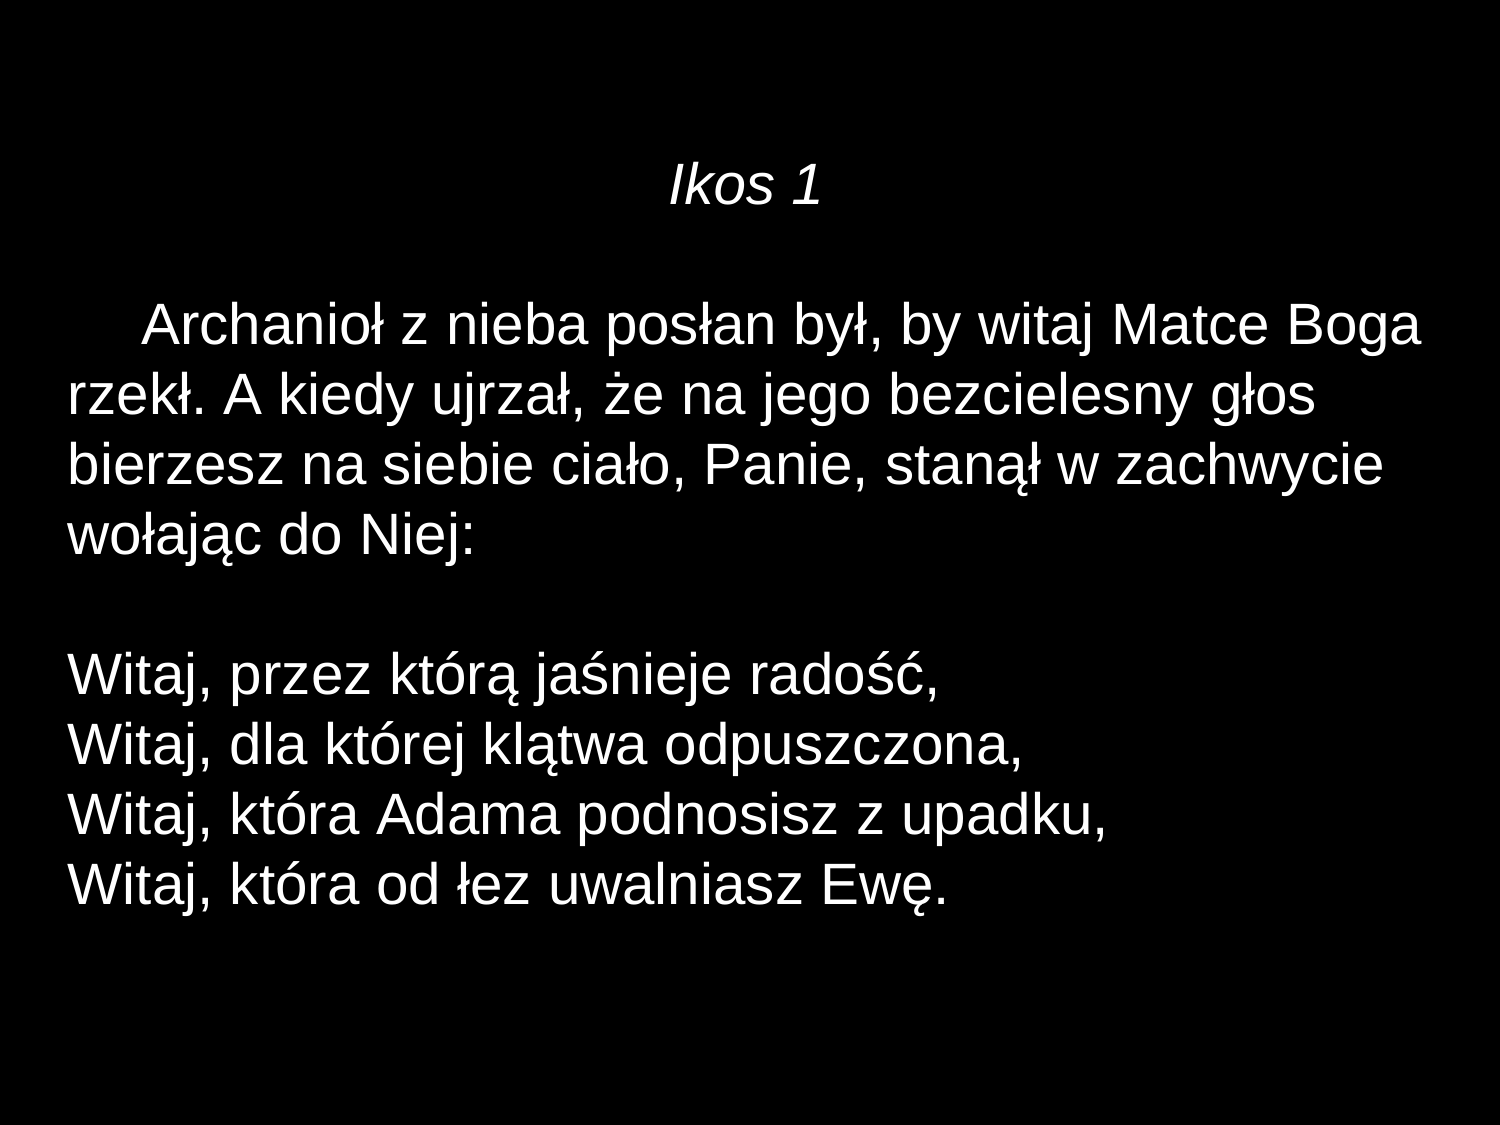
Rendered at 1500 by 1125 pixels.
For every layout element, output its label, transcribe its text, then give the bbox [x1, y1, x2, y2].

text_box Ikos 1 Archanioł z nieba posłan był, by witaj Matce Boga rzekł. A kiedy ujrzał, że na jego bezcielesny głos bierzesz na siebie ciało, Panie, stanął w zachwycie wołając do Niej: Witaj, przez którą jaśnieje radość, Witaj, dla której klątwa odpuszczona, Witaj, która Adama podnosisz z upadku, Witaj, która od łez uwalniasz Ewę. [53, 138, 1483, 924]
